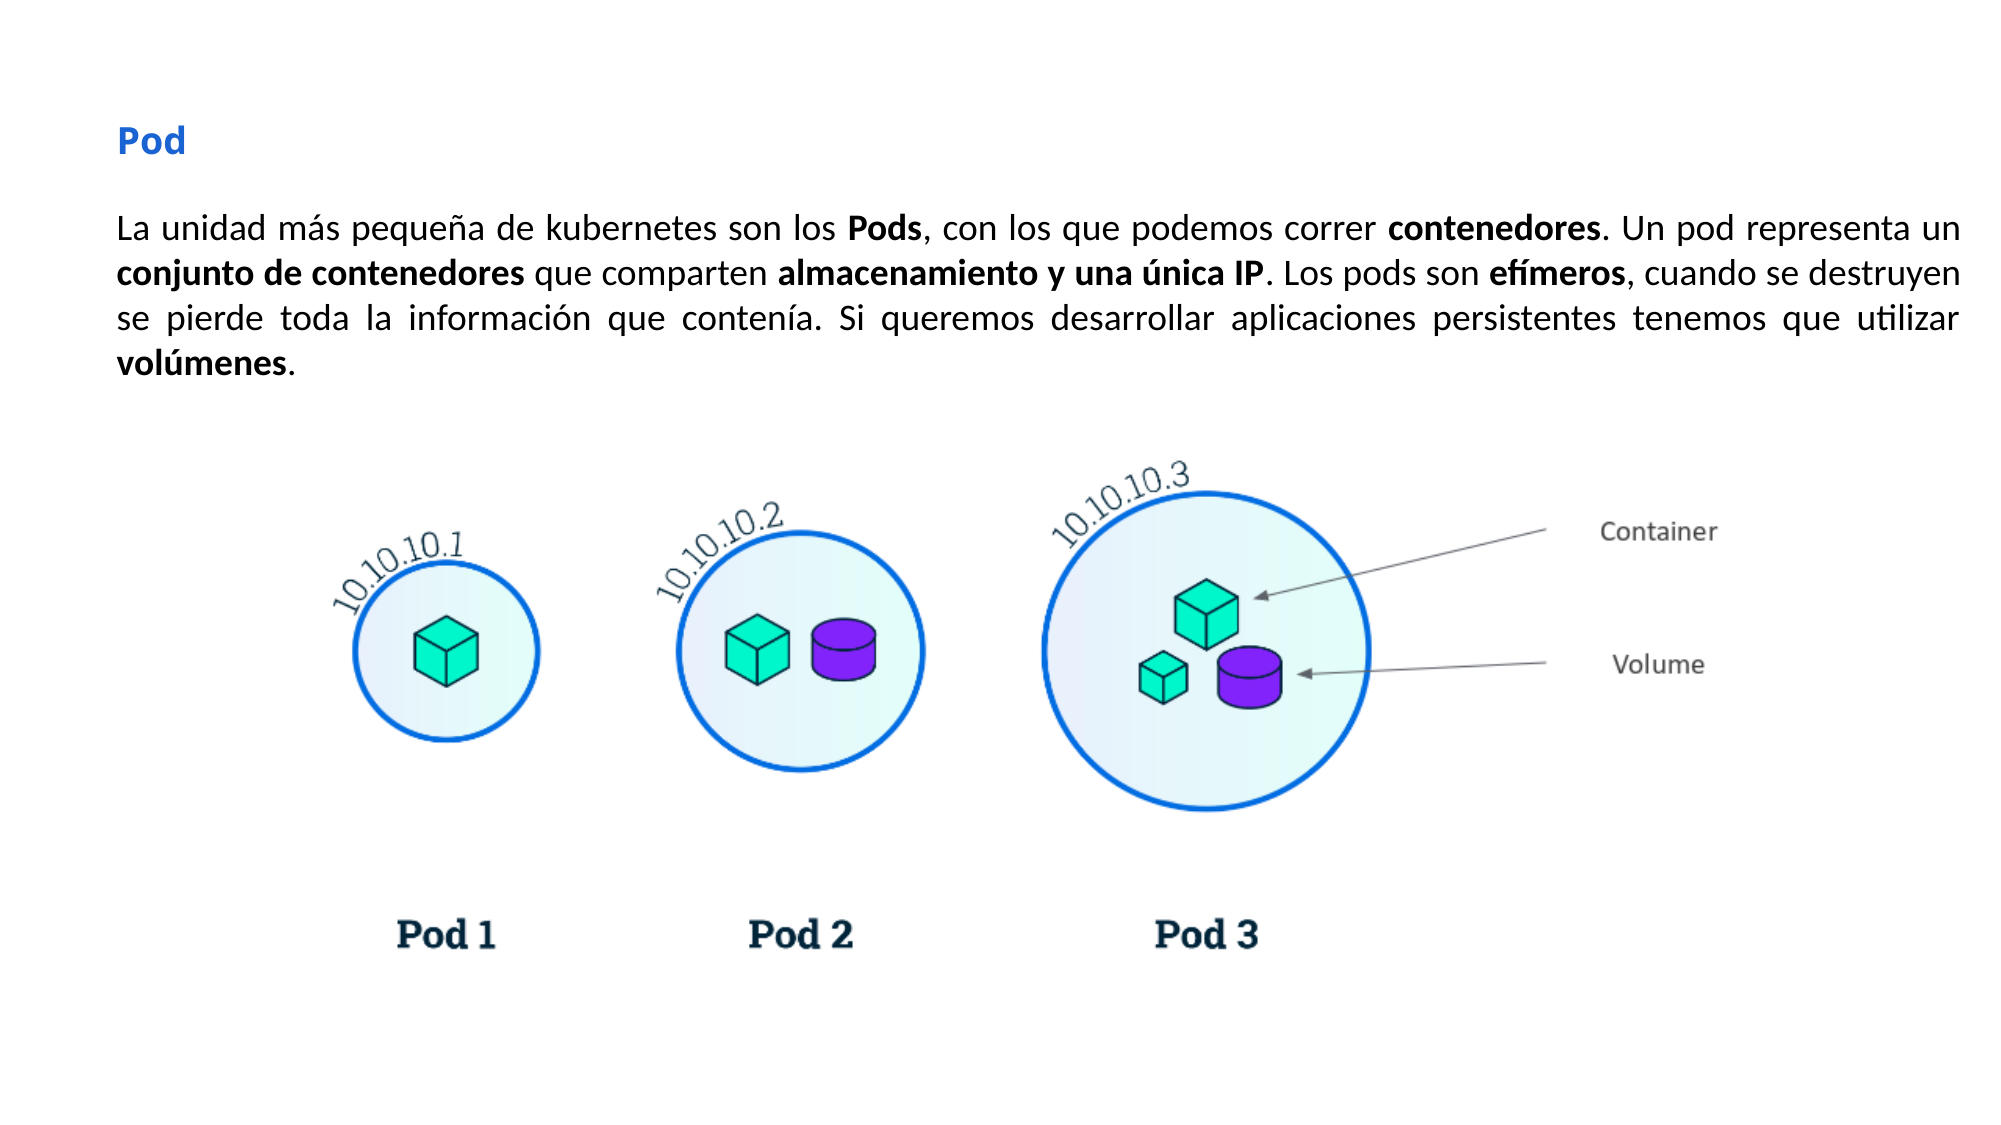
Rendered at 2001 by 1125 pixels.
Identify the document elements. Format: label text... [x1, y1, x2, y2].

text_box La unidad más pequeña de kubernetes son los Pods, con los que podemos correr contenedores. Un pod representa un conjunto de contenedores que comparten almacenamiento y una única IP. Los pods son efímeros, cuando se destruyen se pierde toda la información que contenía. Si queremos desarrollar aplicaciones persistentes tenemos que utilizar volúmenes. [101, 195, 1977, 391]
picture [279, 425, 1780, 1026]
text_box Pod [101, 110, 437, 170]
